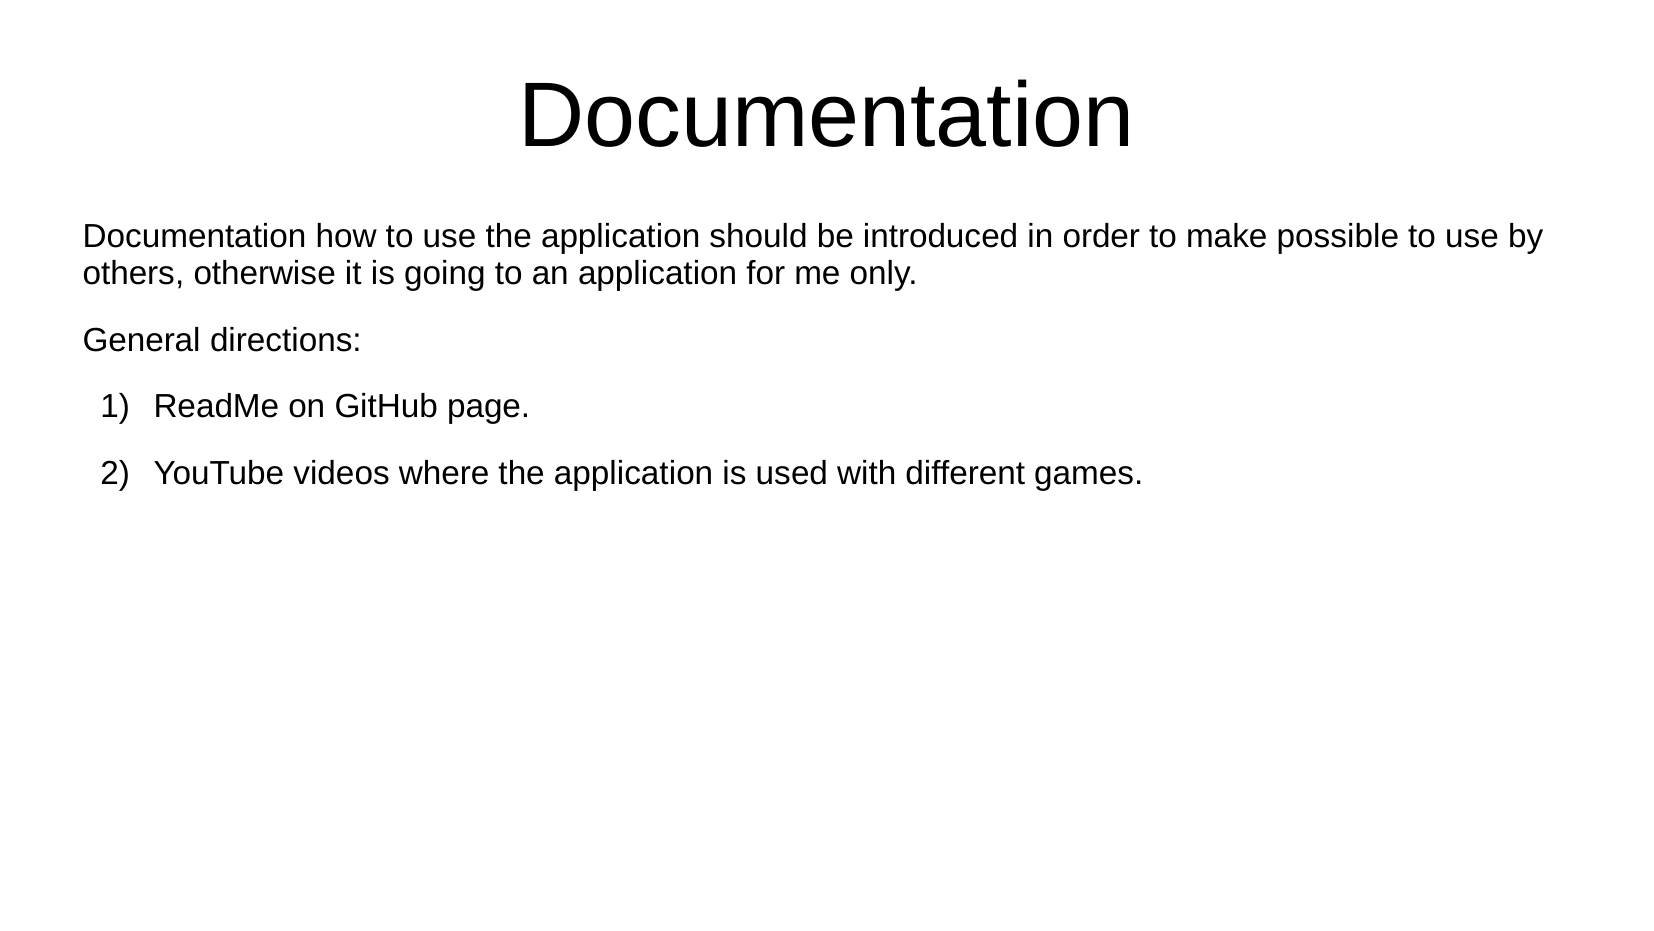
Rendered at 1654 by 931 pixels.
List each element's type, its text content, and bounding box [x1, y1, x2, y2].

title Documentation [82, 37, 1571, 193]
list Documentation how to use the application should be introduced in order to make possible to use by others, otherwise it is going to an application for me only. General directions: ReadMe on GitHub page. YouTube videos where the application is used with different games. [82, 217, 1571, 758]
